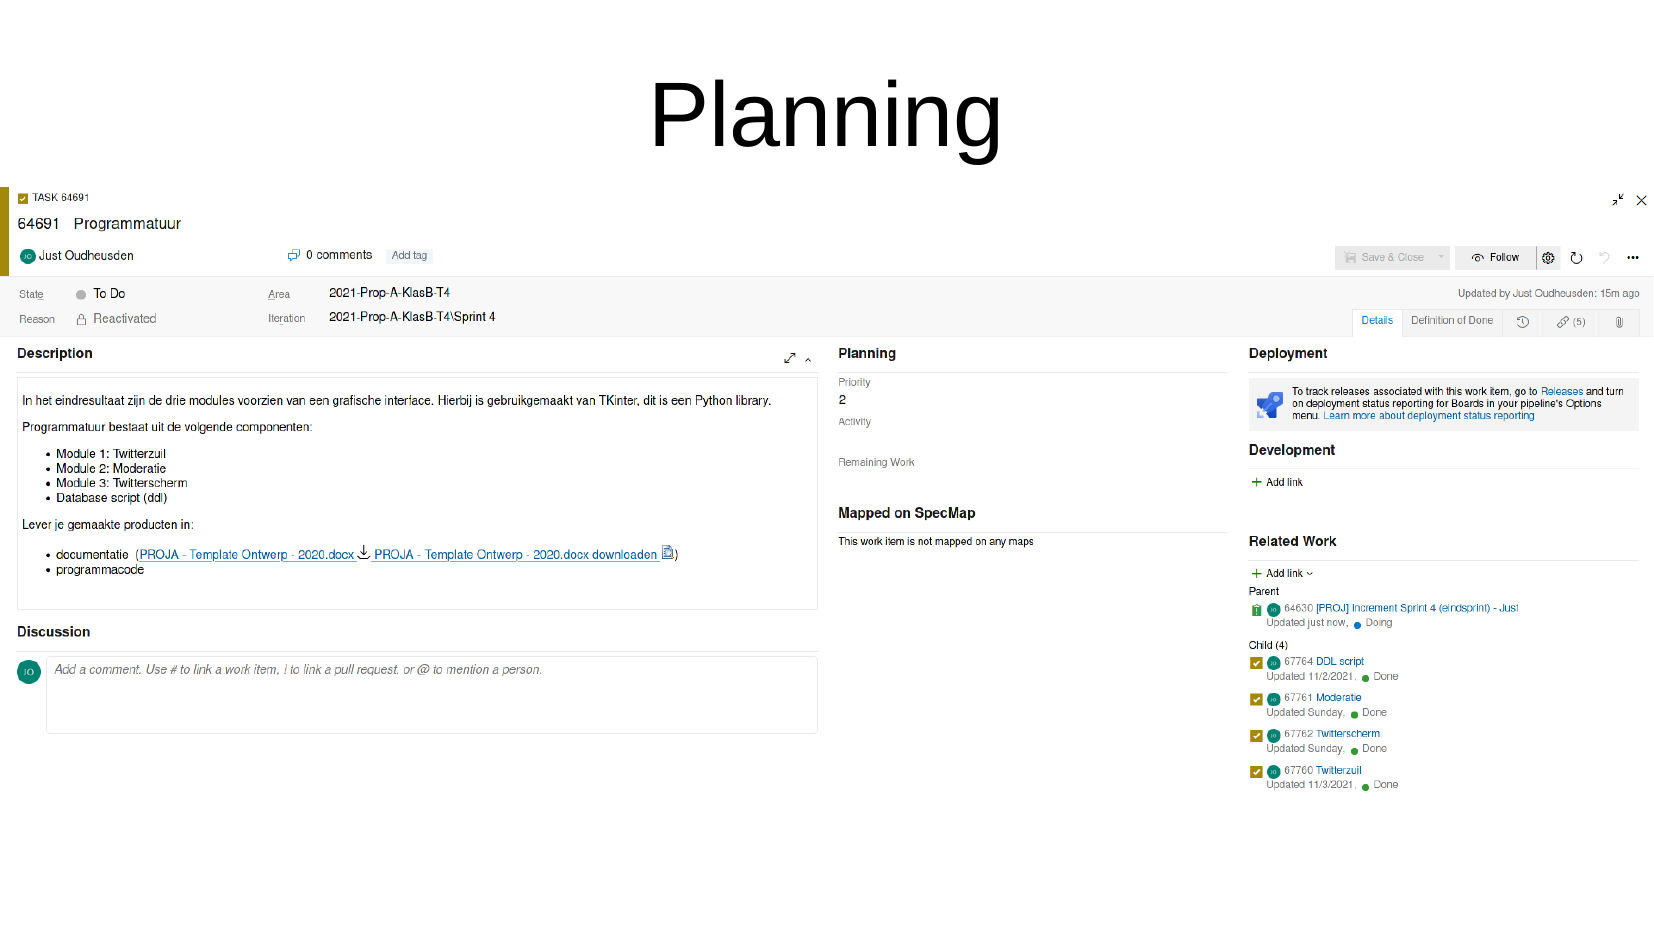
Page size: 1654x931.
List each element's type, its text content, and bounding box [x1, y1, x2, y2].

picture [0, 187, 1654, 825]
title Planning [82, 37, 1571, 193]
